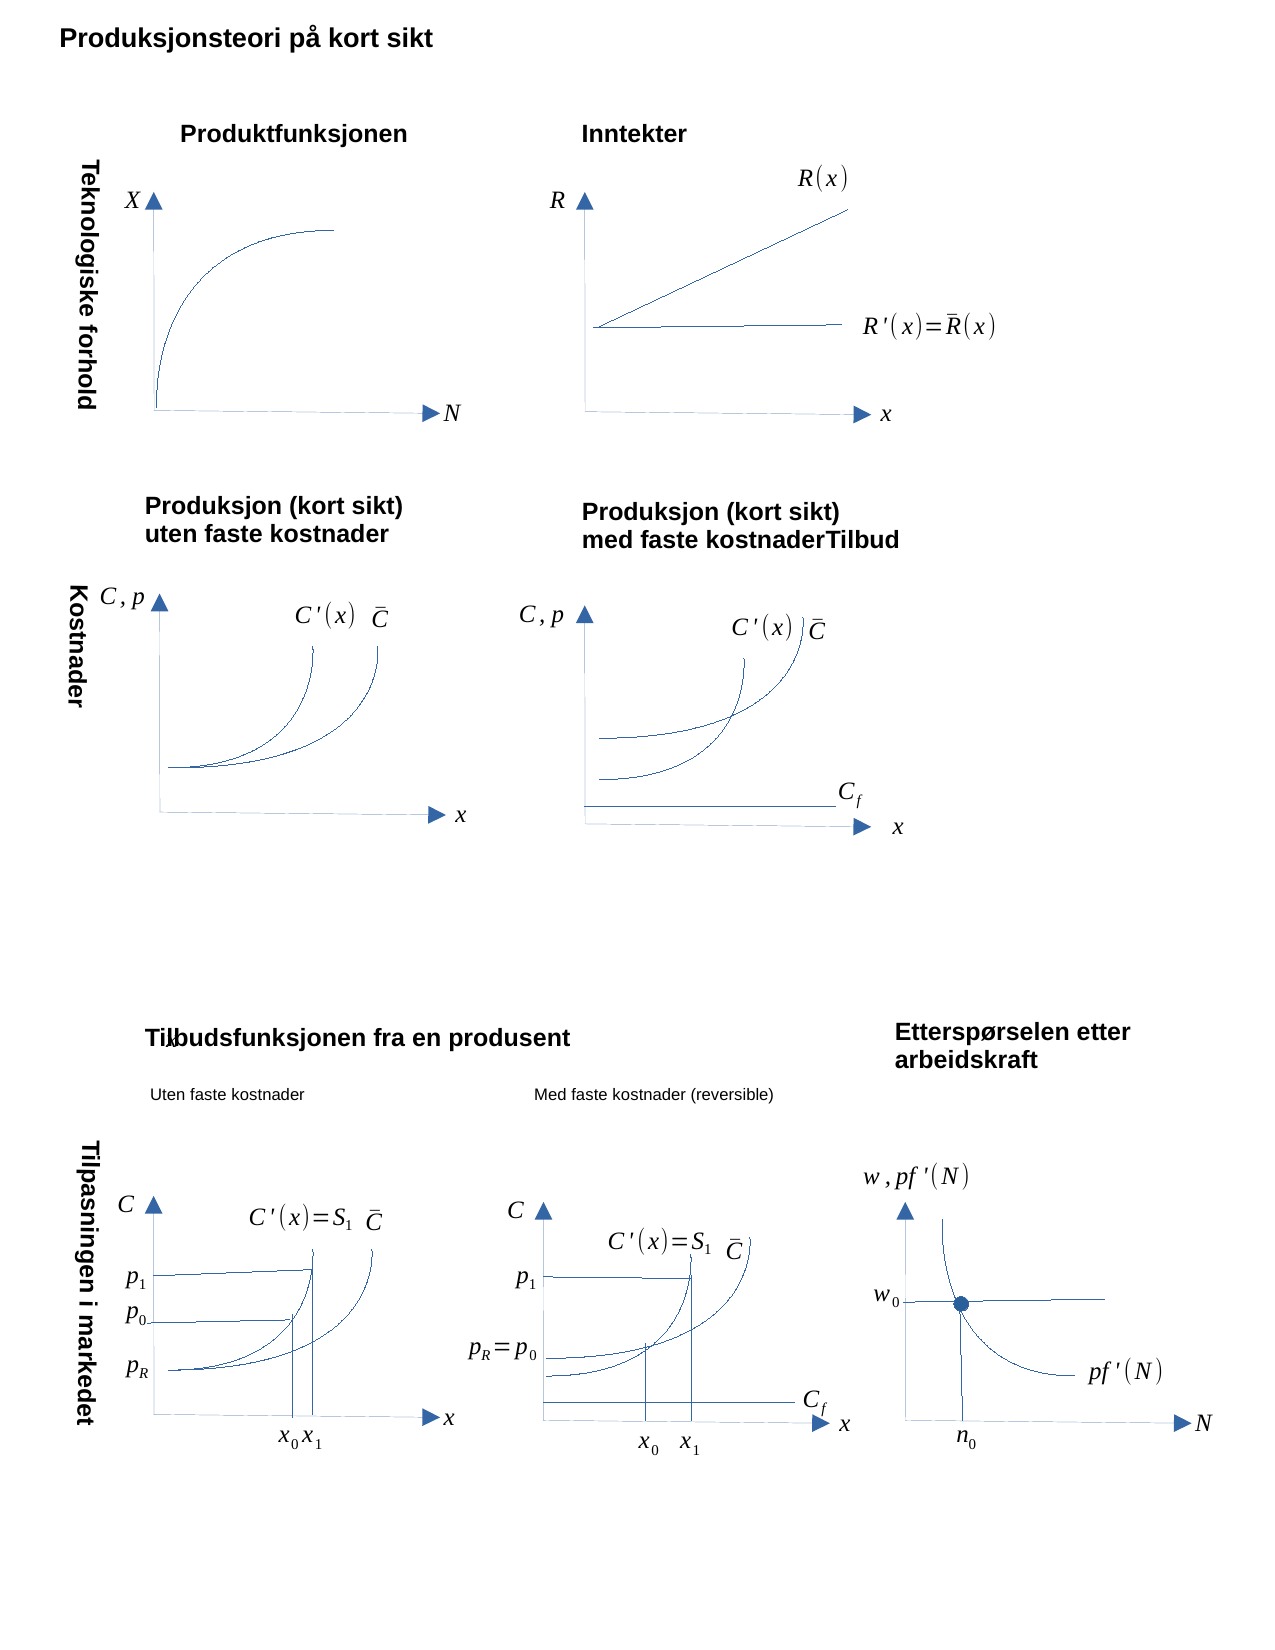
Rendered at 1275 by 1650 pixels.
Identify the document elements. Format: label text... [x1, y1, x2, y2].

chart [790, 163, 855, 194]
chart [542, 186, 572, 215]
chart [270, 1421, 328, 1453]
chart [435, 1403, 462, 1432]
text_box Kostnader [32, 569, 101, 954]
chart [802, 617, 833, 646]
text_box Produksjon (kort sikt) med faste kostnaderTilbud [567, 490, 963, 562]
text_box Produksjonsteori på kort sikt [44, 15, 473, 81]
chart [500, 1196, 531, 1225]
chart [867, 1279, 906, 1311]
chart [112, 1190, 142, 1219]
text_box Produksjon (kort sikt) uten faste kostnader [129, 484, 526, 556]
text_box Inntekter [566, 112, 703, 156]
chart [725, 612, 800, 643]
text_box Etterspørselen etter arbeidskraft [880, 1010, 1275, 1109]
chart [101, 582, 151, 611]
text_box Uten faste kostnader [135, 1077, 320, 1131]
chart [117, 1297, 153, 1329]
chart [117, 1350, 156, 1382]
chart [1187, 1409, 1220, 1438]
chart [672, 1427, 706, 1459]
chart [855, 310, 1003, 342]
text_box Tilpasningen i markedet [35, 1124, 113, 1509]
text_box [953, 1296, 969, 1312]
chart [242, 1201, 390, 1237]
text_box Tilbudsfunksjonen fra en produsent [129, 1015, 621, 1087]
chart [435, 399, 469, 428]
chart [631, 1427, 665, 1459]
chart [719, 1238, 750, 1266]
chart [512, 600, 571, 628]
text_box Teknologiske forhold [43, 144, 113, 529]
chart [447, 801, 474, 829]
chart [365, 606, 396, 634]
chart [831, 777, 870, 809]
chart [506, 1261, 543, 1293]
text_box Produktfunksjonen [165, 112, 561, 184]
chart [1079, 1356, 1170, 1387]
chart [949, 1421, 983, 1453]
chart [884, 812, 911, 841]
chart [116, 186, 149, 215]
chart [856, 1161, 977, 1192]
chart [288, 600, 363, 631]
chart [459, 1332, 543, 1364]
chart [117, 1261, 153, 1293]
chart [601, 1226, 718, 1259]
chart [158, 1025, 185, 1054]
chart [872, 399, 899, 428]
chart [796, 1385, 858, 1438]
text_box Med faste kostnader (reversible) [519, 1078, 790, 1131]
